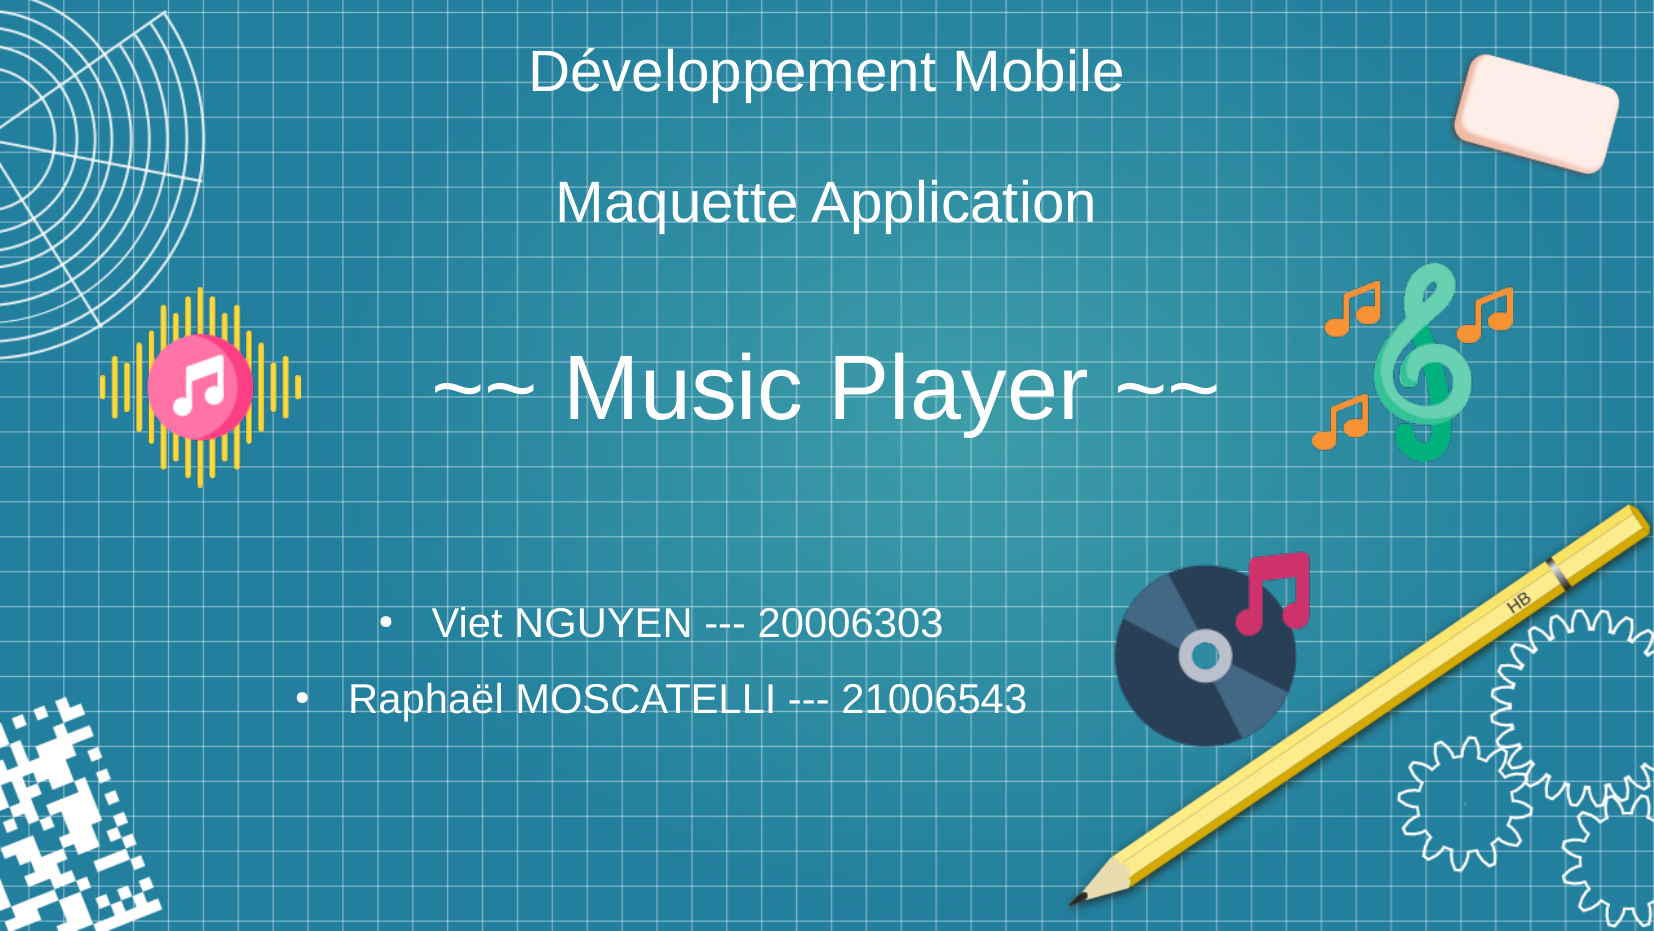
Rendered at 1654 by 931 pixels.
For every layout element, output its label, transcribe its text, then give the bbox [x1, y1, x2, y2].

picture [0, 0, 1654, 931]
list Viet NGUYEN --- 20006303 Raphaël MOSCATELLI --- 21006543 [75, 600, 1112, 751]
title Développement Mobile Maquette Application ~~ Music Player ~~ [82, 39, 1571, 440]
